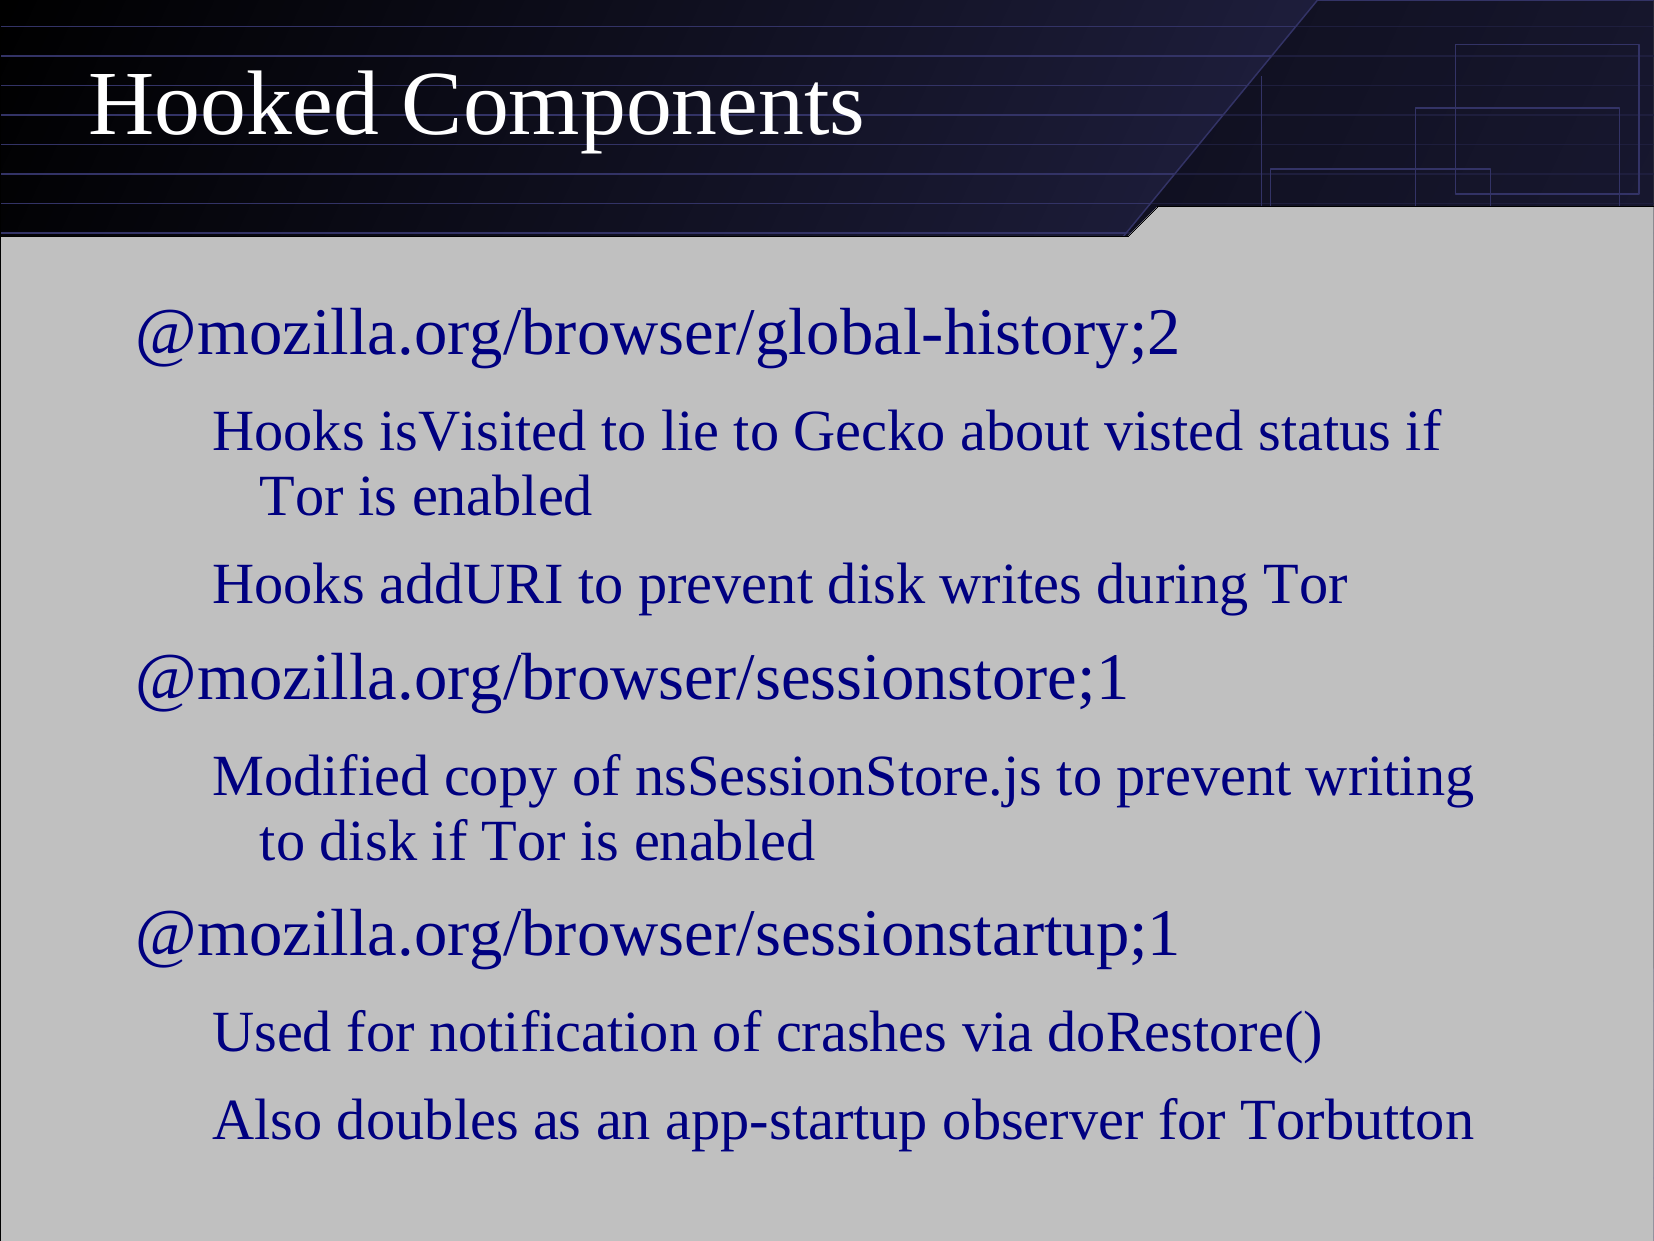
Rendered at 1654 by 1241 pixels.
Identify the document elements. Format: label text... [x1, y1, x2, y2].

list @mozilla.org/browser/global-history;2 Hooks isVisited to lie to Gecko about visted status if Tor is enabled Hooks addURI to prevent disk writes during Tor @mozilla.org/browser/sessionstore;1 Modified copy of nsSessionStore.js to prevent writing to disk if Tor is enabled @mozilla.org/browser/sessionstartup;1 Used for notification of crashes via doRestore() Also doubles as an app-startup observer for Torbutton [118, 295, 1531, 1153]
title Hooked Components [88, 0, 1501, 208]
